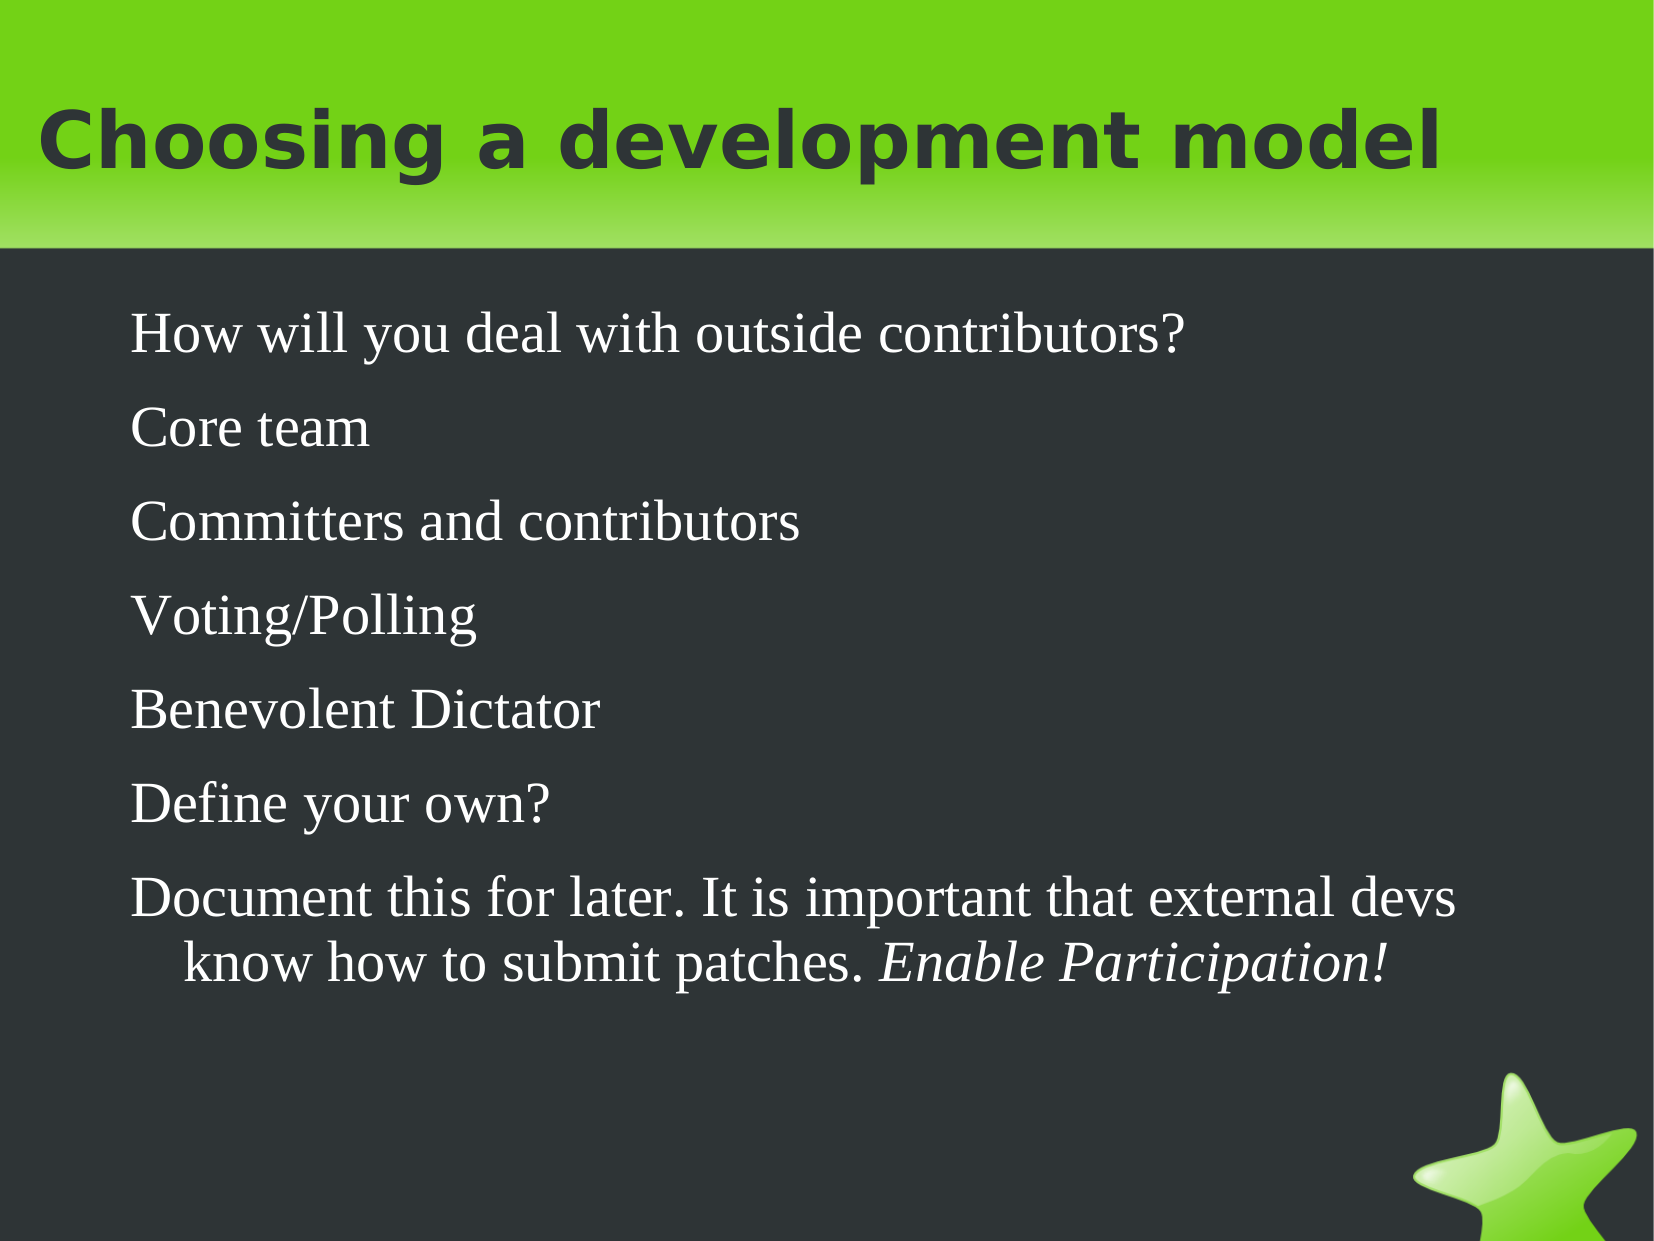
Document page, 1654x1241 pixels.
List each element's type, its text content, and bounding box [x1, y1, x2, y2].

list How will you deal with outside contributors? Core team Committers and contributors Voting/Polling Benevolent Dictator Define your own? Document this for later. It is important that external devs know how to submit patches. Enable Participation! [112, 300, 1552, 1201]
title Choosing a development model [37, 37, 1654, 245]
picture [0, 0, 1654, 1241]
